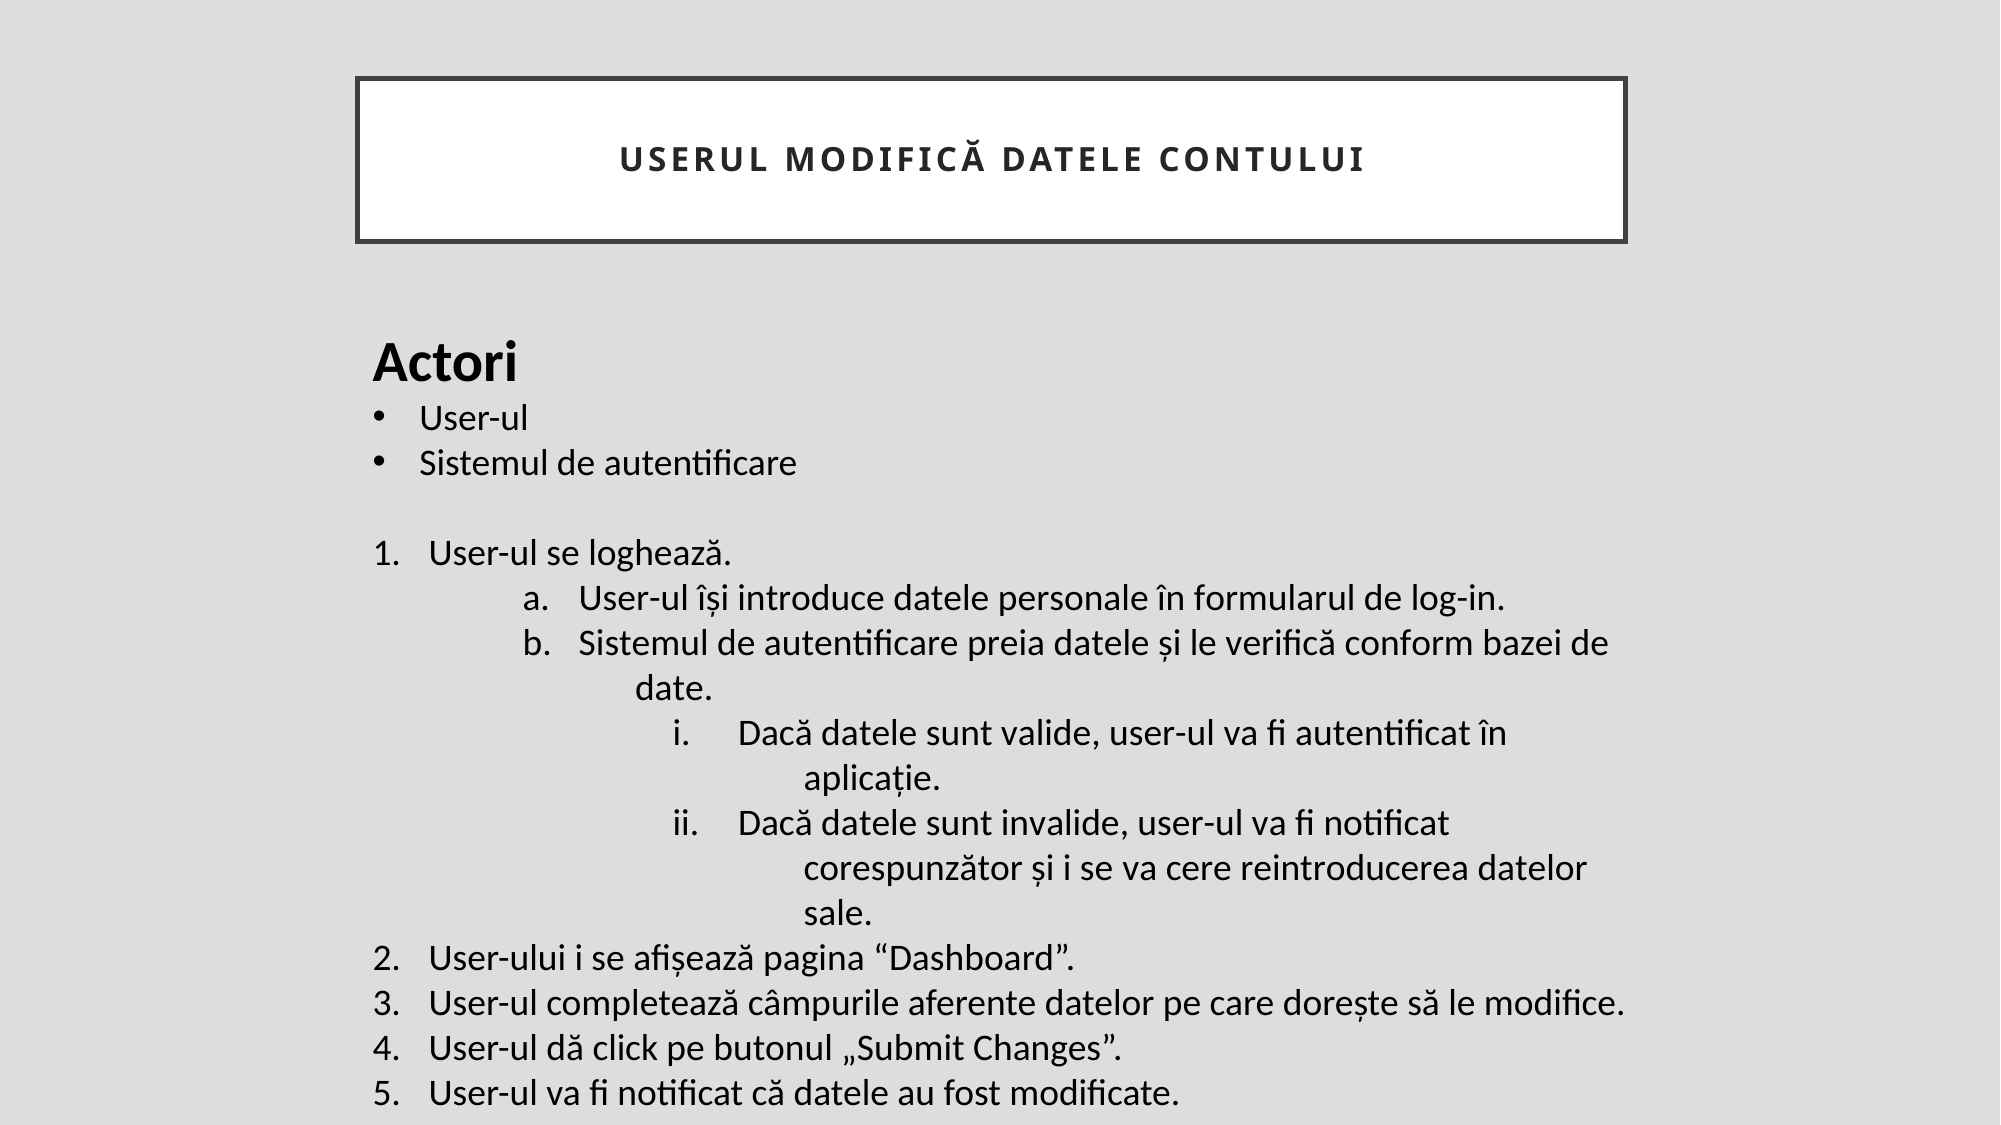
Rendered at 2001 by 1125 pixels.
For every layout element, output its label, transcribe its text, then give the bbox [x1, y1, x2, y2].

title Userul modifică datele contului [357, 78, 1626, 242]
text_box Actori User-ul Sistemul de autentificare User-ul se loghează. User-ul își introduce datele personale în formularul de log-in. Sistemul de autentificare preia datele și le verifică conform bazei de date. Dacă datele sunt valide, user-ul va fi autentificat în aplicație. Dacă datele sunt invalide, user-ul va fi notificat corespunzător și i se va cere reintroducerea datelor sale. User-ului i se afișează pagina “Dashboard”. User-ul completează câmpurile aferente datelor pe care dorește să le modifice. User-ul dă click pe butonul „Submit Changes”. User-ul va fi notificat că datele au fost modificate. [357, 315, 1659, 993]
